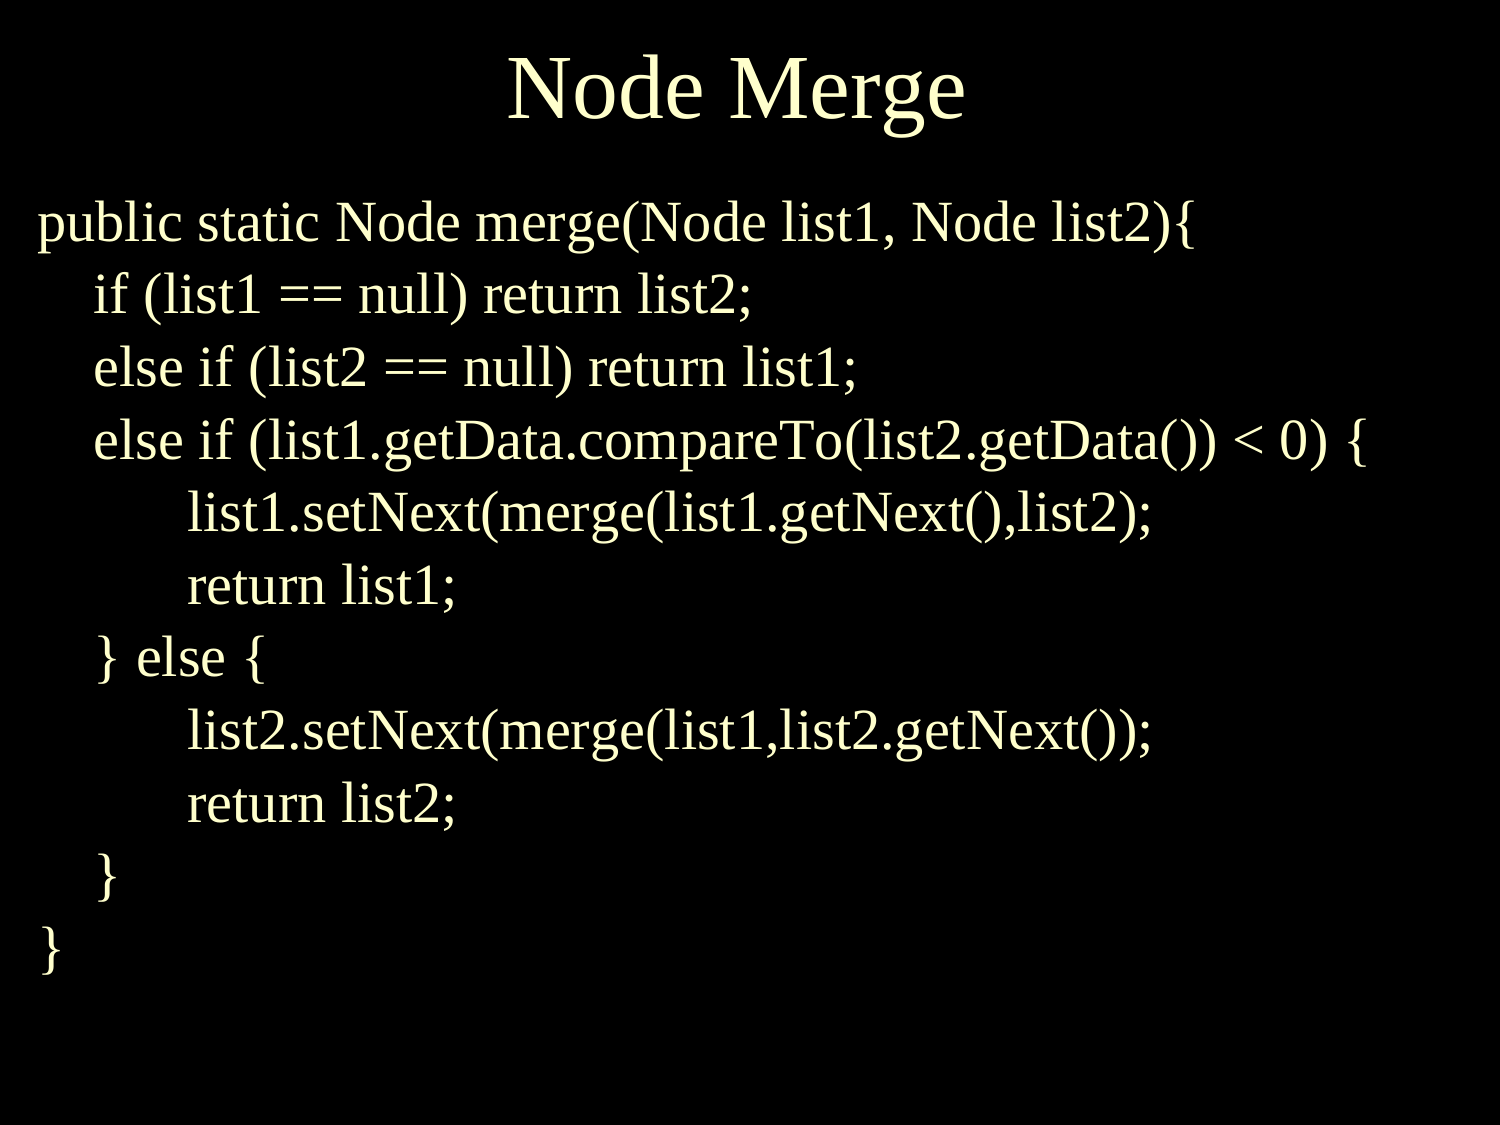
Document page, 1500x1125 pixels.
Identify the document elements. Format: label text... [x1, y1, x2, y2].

title Node Merge [8, 29, 1467, 146]
list public static Node merge(Node list1, Node list2){ if (list1 == null) return list2; else if (list2 == null) return list1; else if (list1.getData.compareTo(list2.getData()) < 0) { list1.setNext(merge(list1.getNext(),list2); return list1; } else { list2.setNext(merge(list1,list2.getNext()); return list2; } } [22, 187, 1482, 1026]
